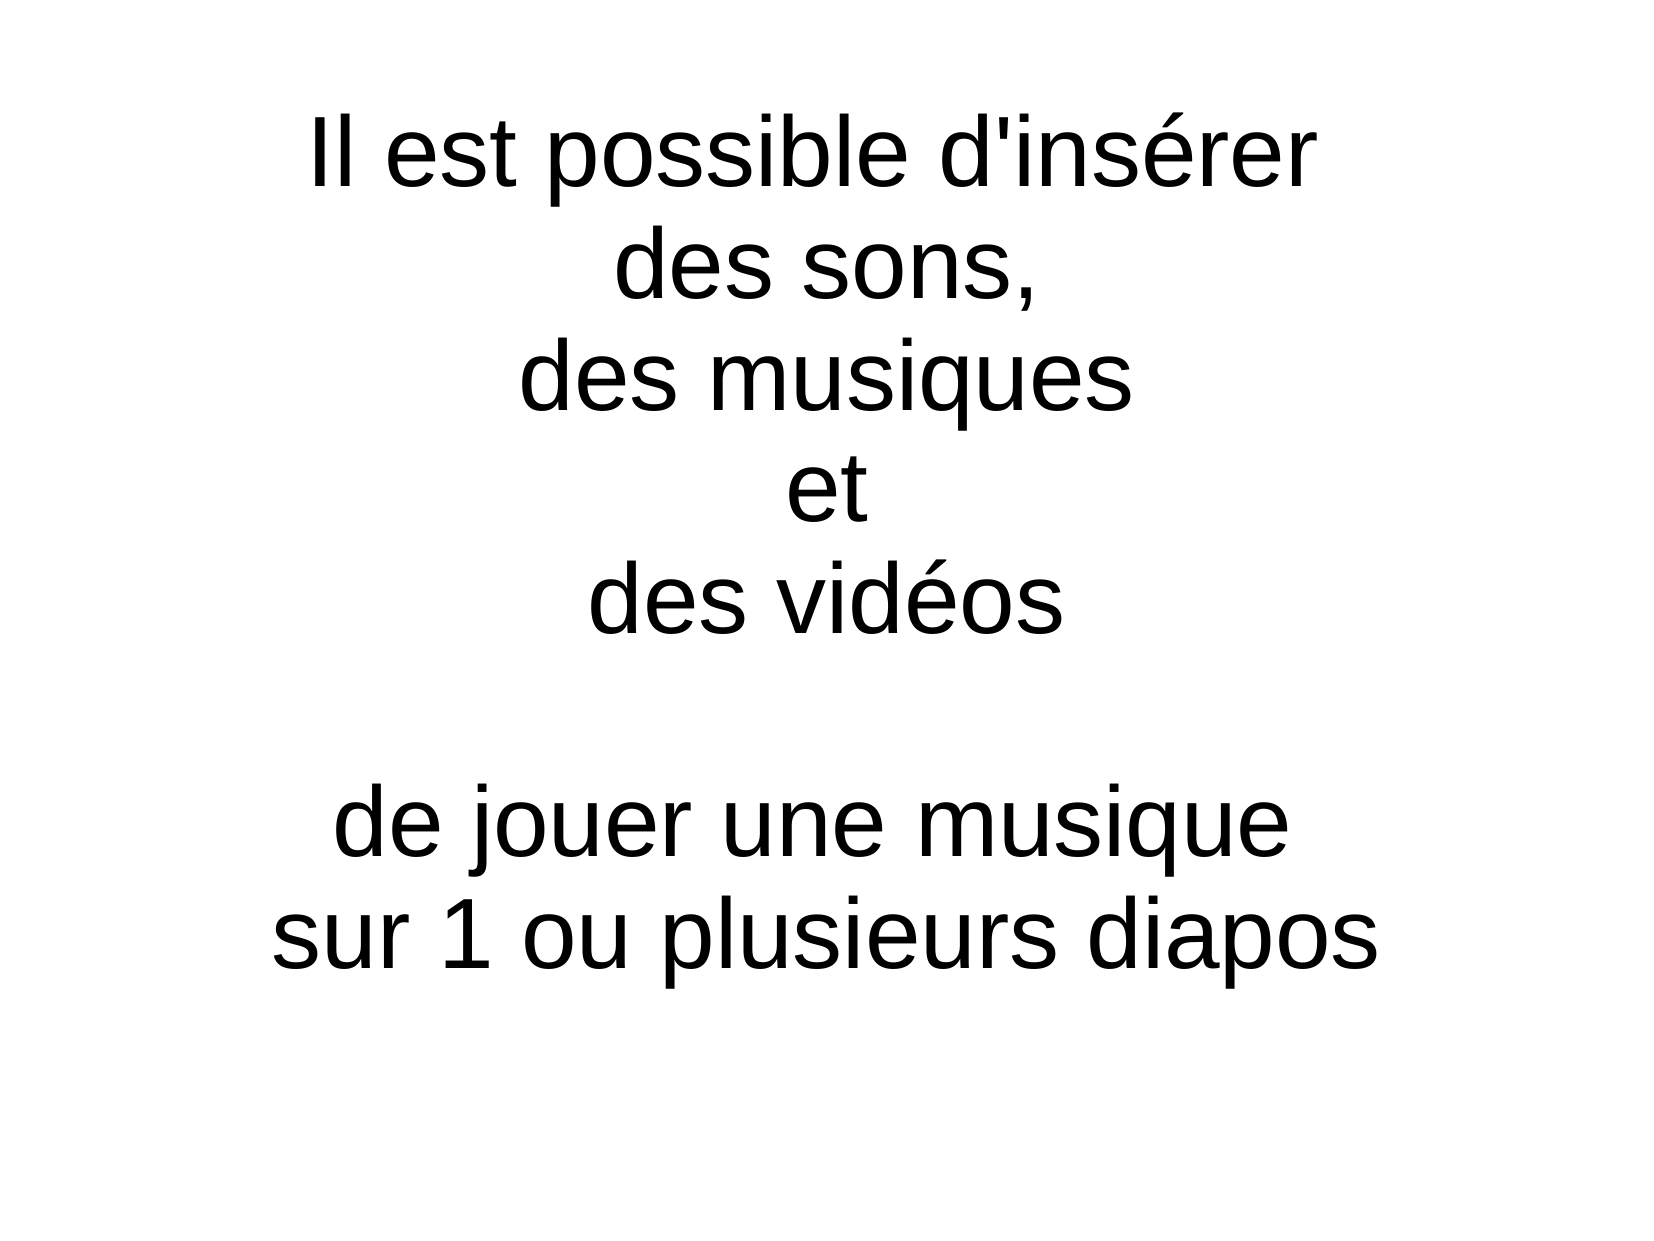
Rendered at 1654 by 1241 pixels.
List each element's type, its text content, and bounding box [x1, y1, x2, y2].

text_box Il est possible d'insérer des sons, des musiques et des vidéos de jouer une musique sur 1 ou plusieurs diapos [59, 88, 1595, 998]
